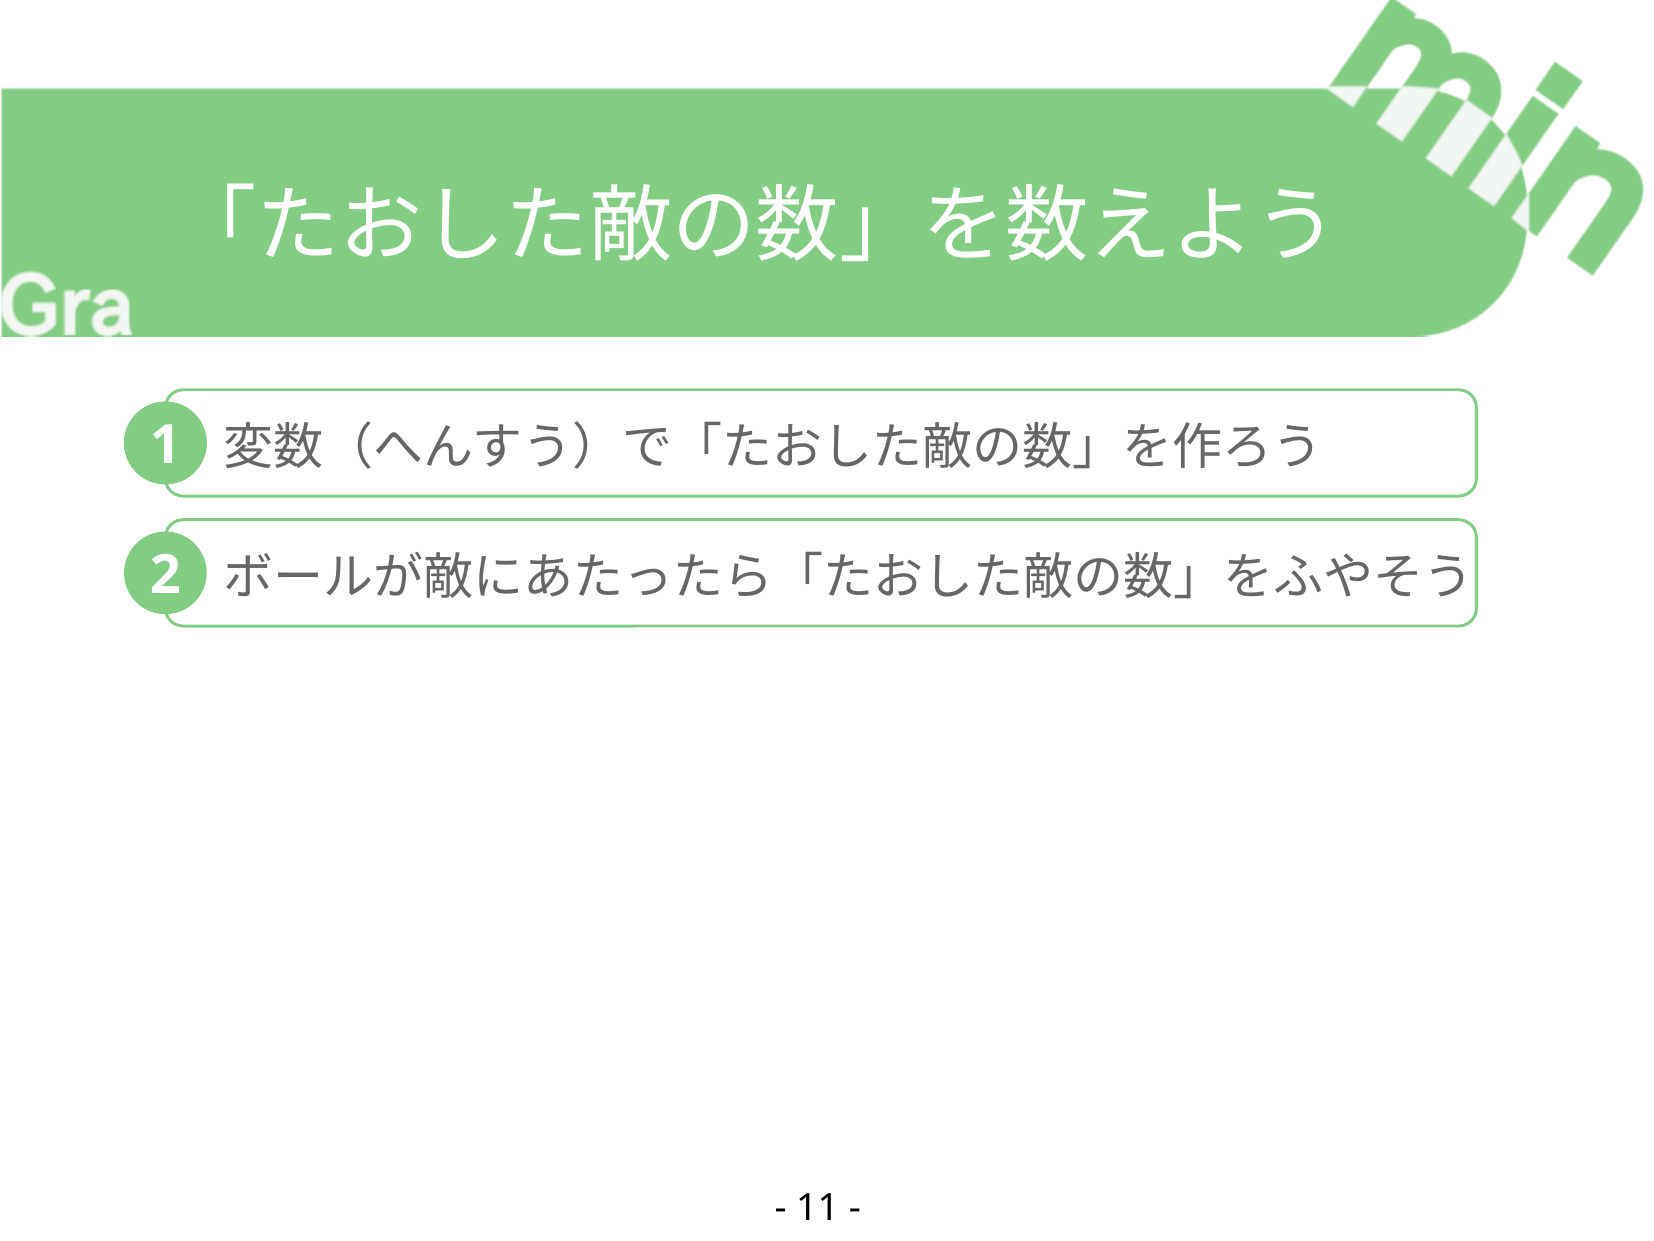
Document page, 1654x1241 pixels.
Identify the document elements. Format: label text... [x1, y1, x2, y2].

text_box ボールが敵にあたったら「たおした敵の数」をふやそう [166, 519, 1477, 627]
text_box 1 [124, 401, 207, 485]
picture [1, 0, 1654, 337]
text_box 2 [124, 531, 207, 615]
title 「たおした敵の数」を数えよう [11, 113, 1501, 324]
text_box 変数（へんすう）で「たおした敵の数」を作ろう [166, 389, 1477, 497]
text_box - 11 - [759, 1173, 894, 1241]
